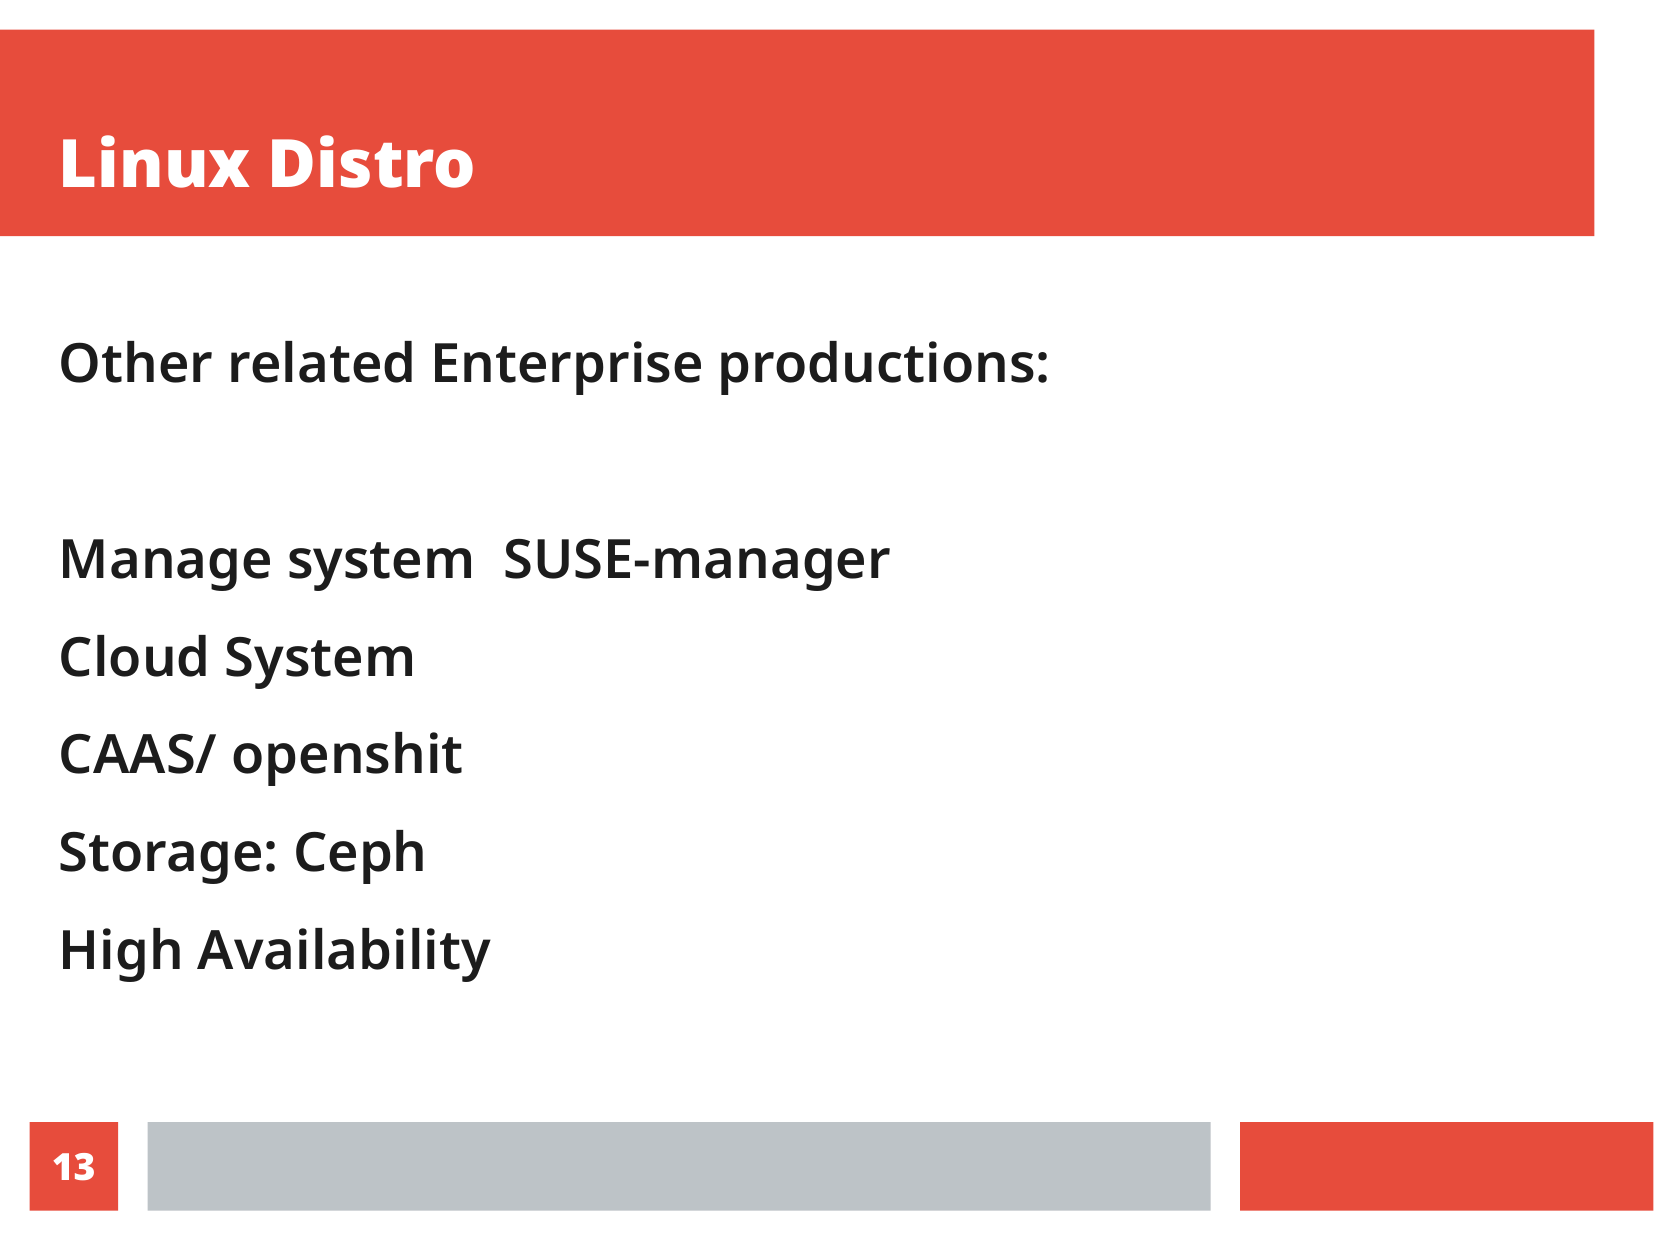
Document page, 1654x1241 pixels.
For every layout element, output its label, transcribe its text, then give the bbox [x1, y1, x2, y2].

list Other related Enterprise productions: Manage system SUSE-manager Cloud System CAAS/ openshit Storage: Ceph High Availability [59, 324, 1565, 1093]
title Linux Distro [59, 59, 1595, 207]
